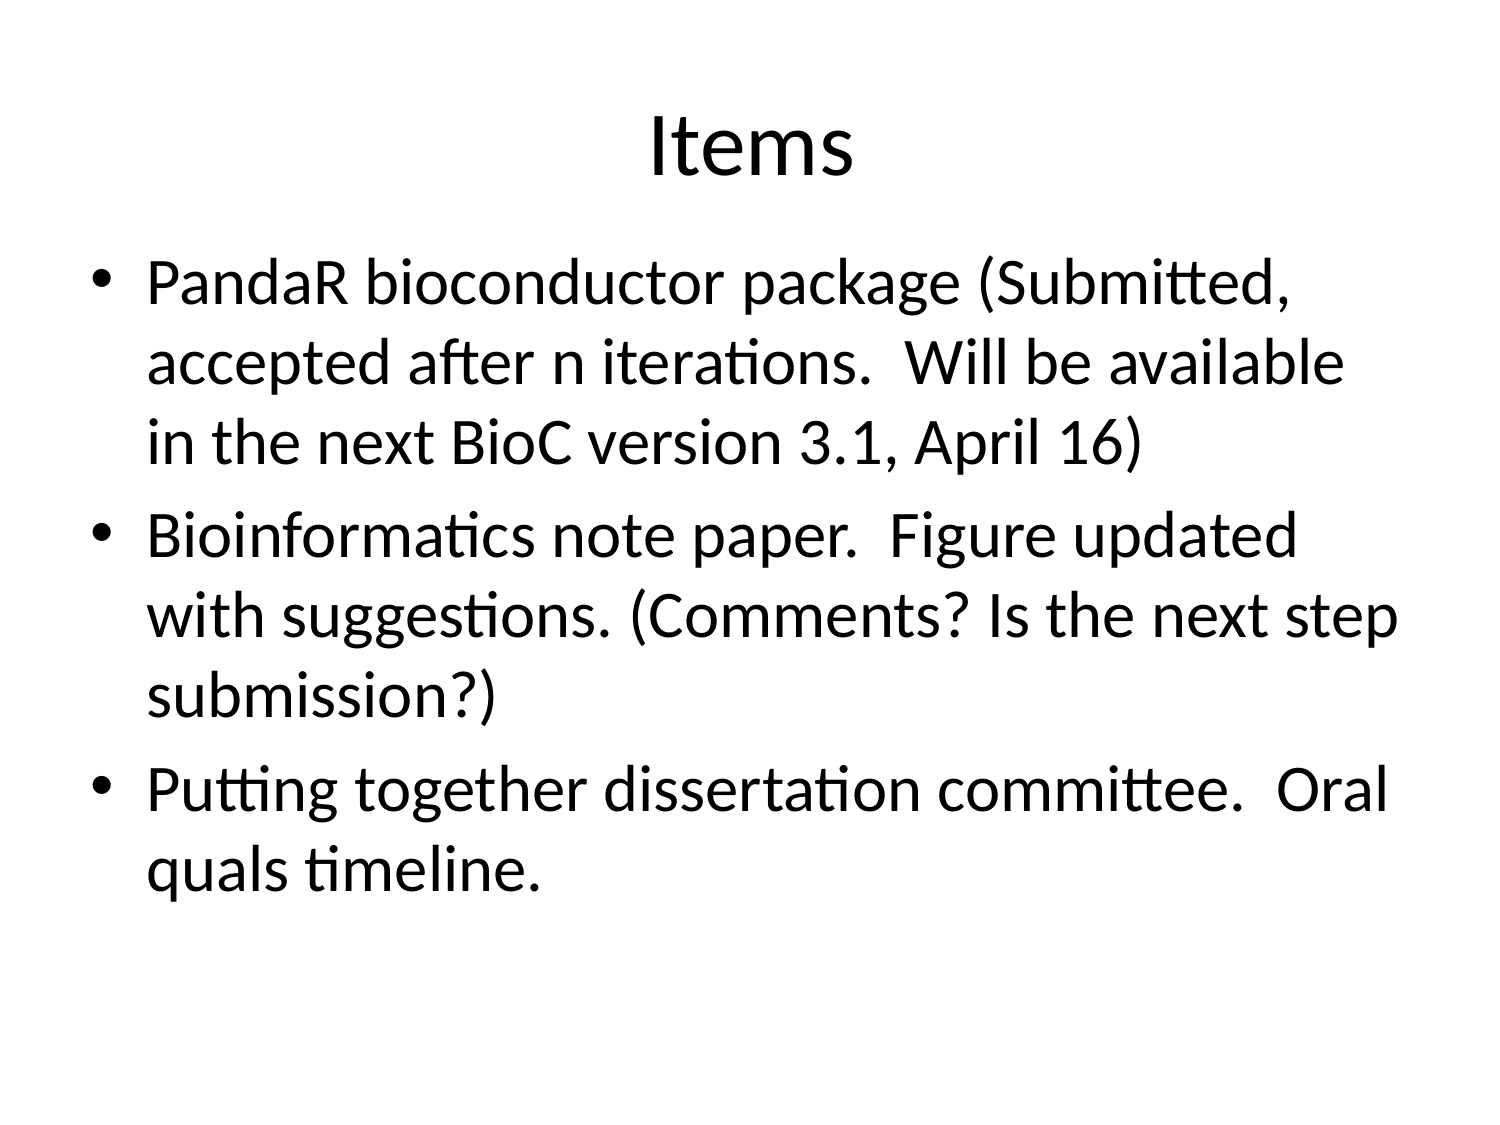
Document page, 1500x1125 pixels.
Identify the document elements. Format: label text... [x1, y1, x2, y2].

title Items [76, 45, 1427, 233]
list PandaR bioconductor package (Submitted, accepted after n iterations. Will be available in the next BioC version 3.1, April 16) Bioinformatics note paper. Figure updated with suggestions. (Comments? Is the next step submission?) Putting together dissertation committee. Oral quals timeline. [75, 230, 1425, 973]
